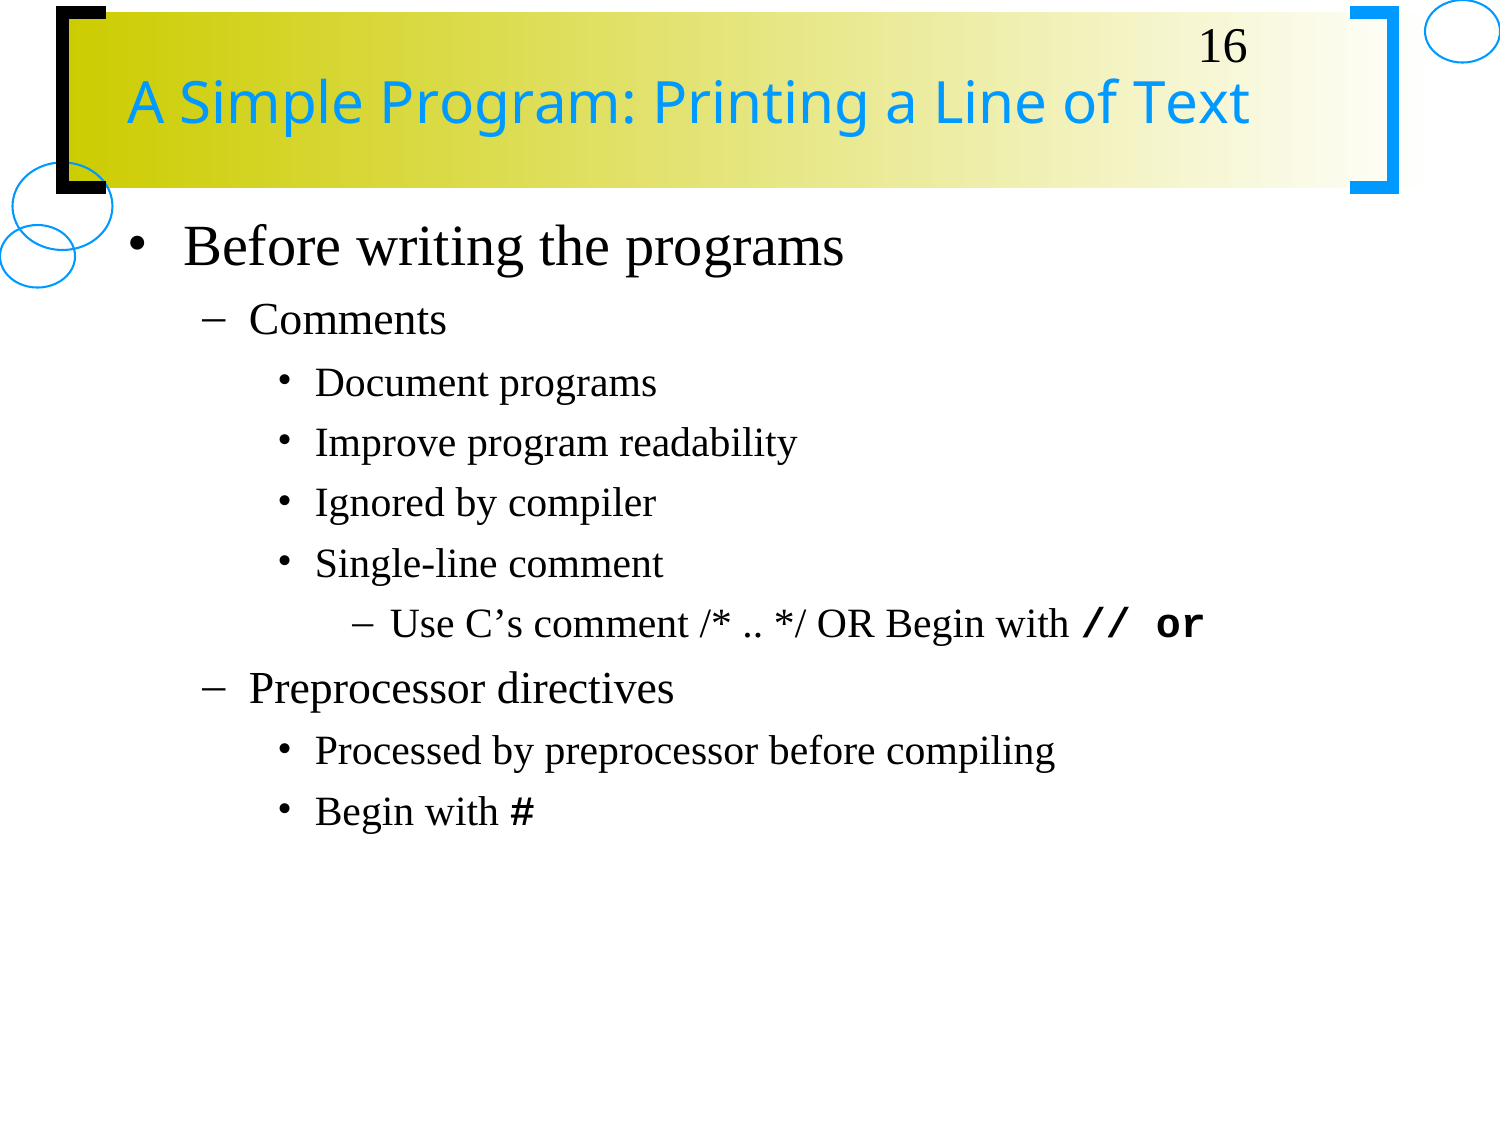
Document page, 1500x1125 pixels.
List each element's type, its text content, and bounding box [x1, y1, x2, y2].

list Before writing the programs Comments Document programs Improve program readability Ignored by compiler Single-line comment Use C’s comment /* .. */ OR Begin with // or Preprocessor directives Processed by preprocessor before compiling Begin with # [112, 199, 1388, 1063]
title A Simple Program: Printing a Line of Text [112, 12, 1388, 188]
